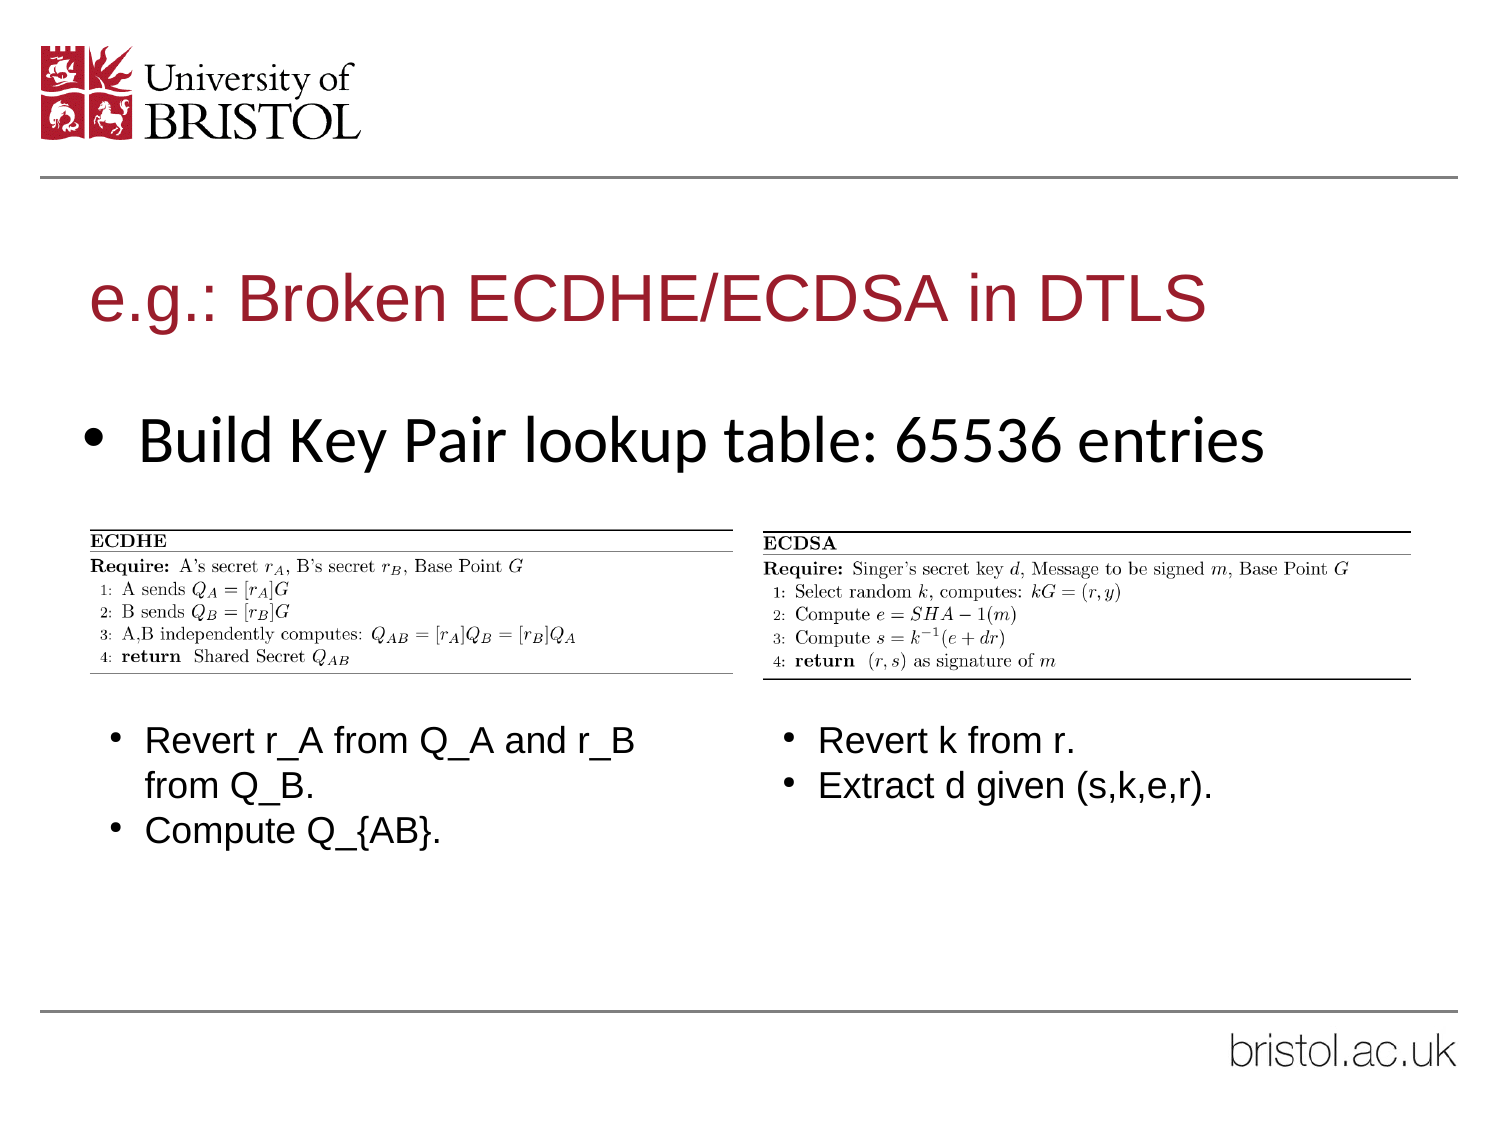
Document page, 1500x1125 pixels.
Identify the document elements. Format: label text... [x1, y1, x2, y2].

picture [41, 46, 361, 140]
picture [1214, 1023, 1459, 1080]
picture [82, 519, 742, 689]
text_box Revert k from r. Extract d given (s,k,e,r). [767, 708, 1406, 814]
text_box Revert r_A from Q_A and r_B from Q_B. Compute Q_{AB}. [94, 708, 733, 859]
list Build Key Pair lookup table: 65536 entries [67, 388, 1418, 507]
picture [758, 519, 1418, 687]
title e.g.: Broken ECDHE/ECDSA in DTLS [75, 200, 1426, 389]
